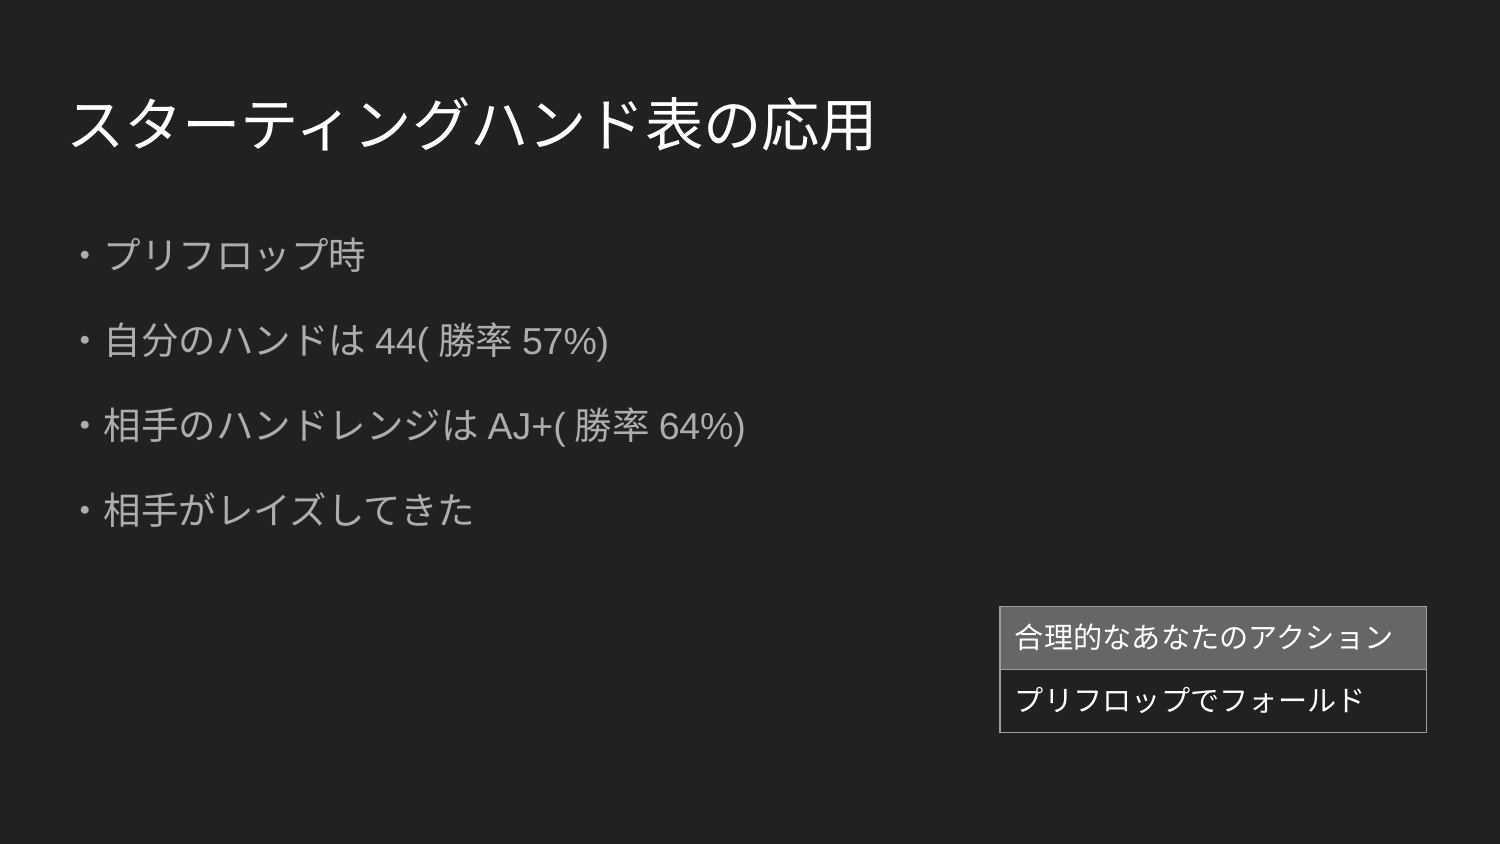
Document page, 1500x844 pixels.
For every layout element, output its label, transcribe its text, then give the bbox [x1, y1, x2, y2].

list ・プリフロップ時 ・自分のハンドは44(勝率57%) ・相手のハンドレンジはAJ+(勝率64%) ・相手がレイズしてきた [51, 210, 1449, 771]
title スターティングハンド表の応用 [51, 72, 1449, 167]
table_cell プリフロップでフォールド [1001, 670, 1426, 732]
table_header 合理的なあなたのアクション [1001, 607, 1426, 669]
